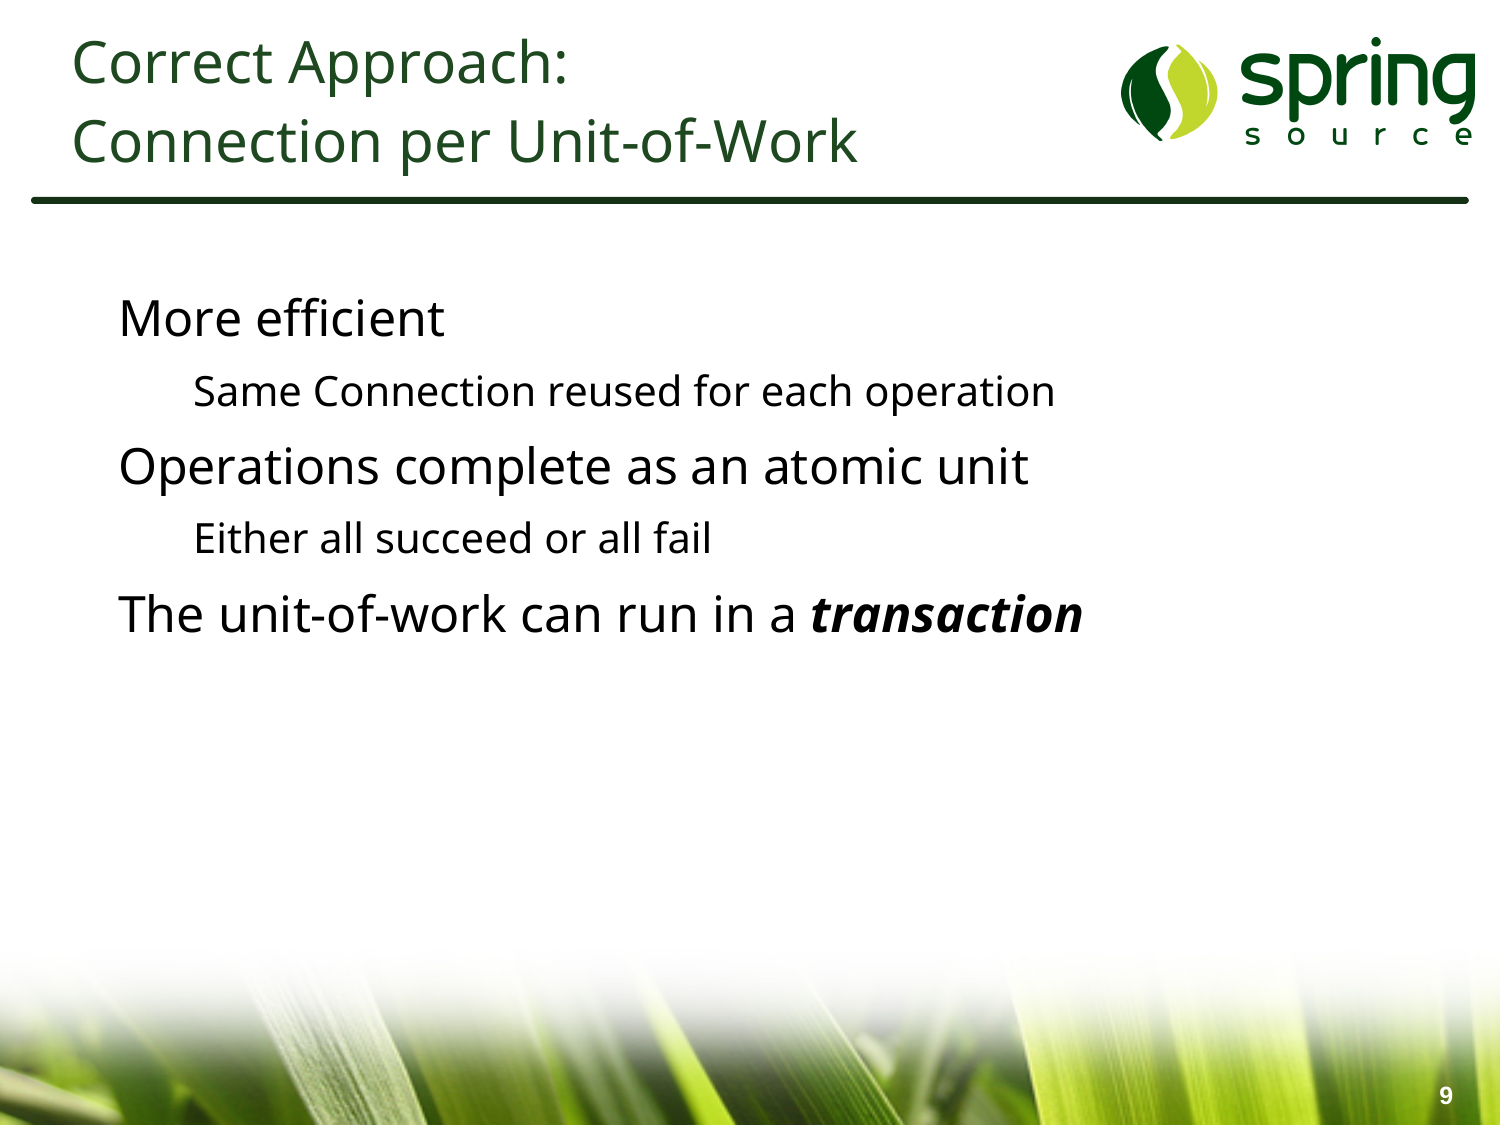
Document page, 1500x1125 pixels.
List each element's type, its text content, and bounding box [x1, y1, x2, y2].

title Correct Approach: Connection per Unit-of-Work [56, 13, 1089, 176]
picture [0, 944, 1500, 1125]
picture [1121, 37, 1475, 145]
list More efficient Same Connection reused for each operation Operations complete as an atomic unit Either all succeed or all fail The unit-of-work can run in a transaction [103, 275, 1394, 938]
